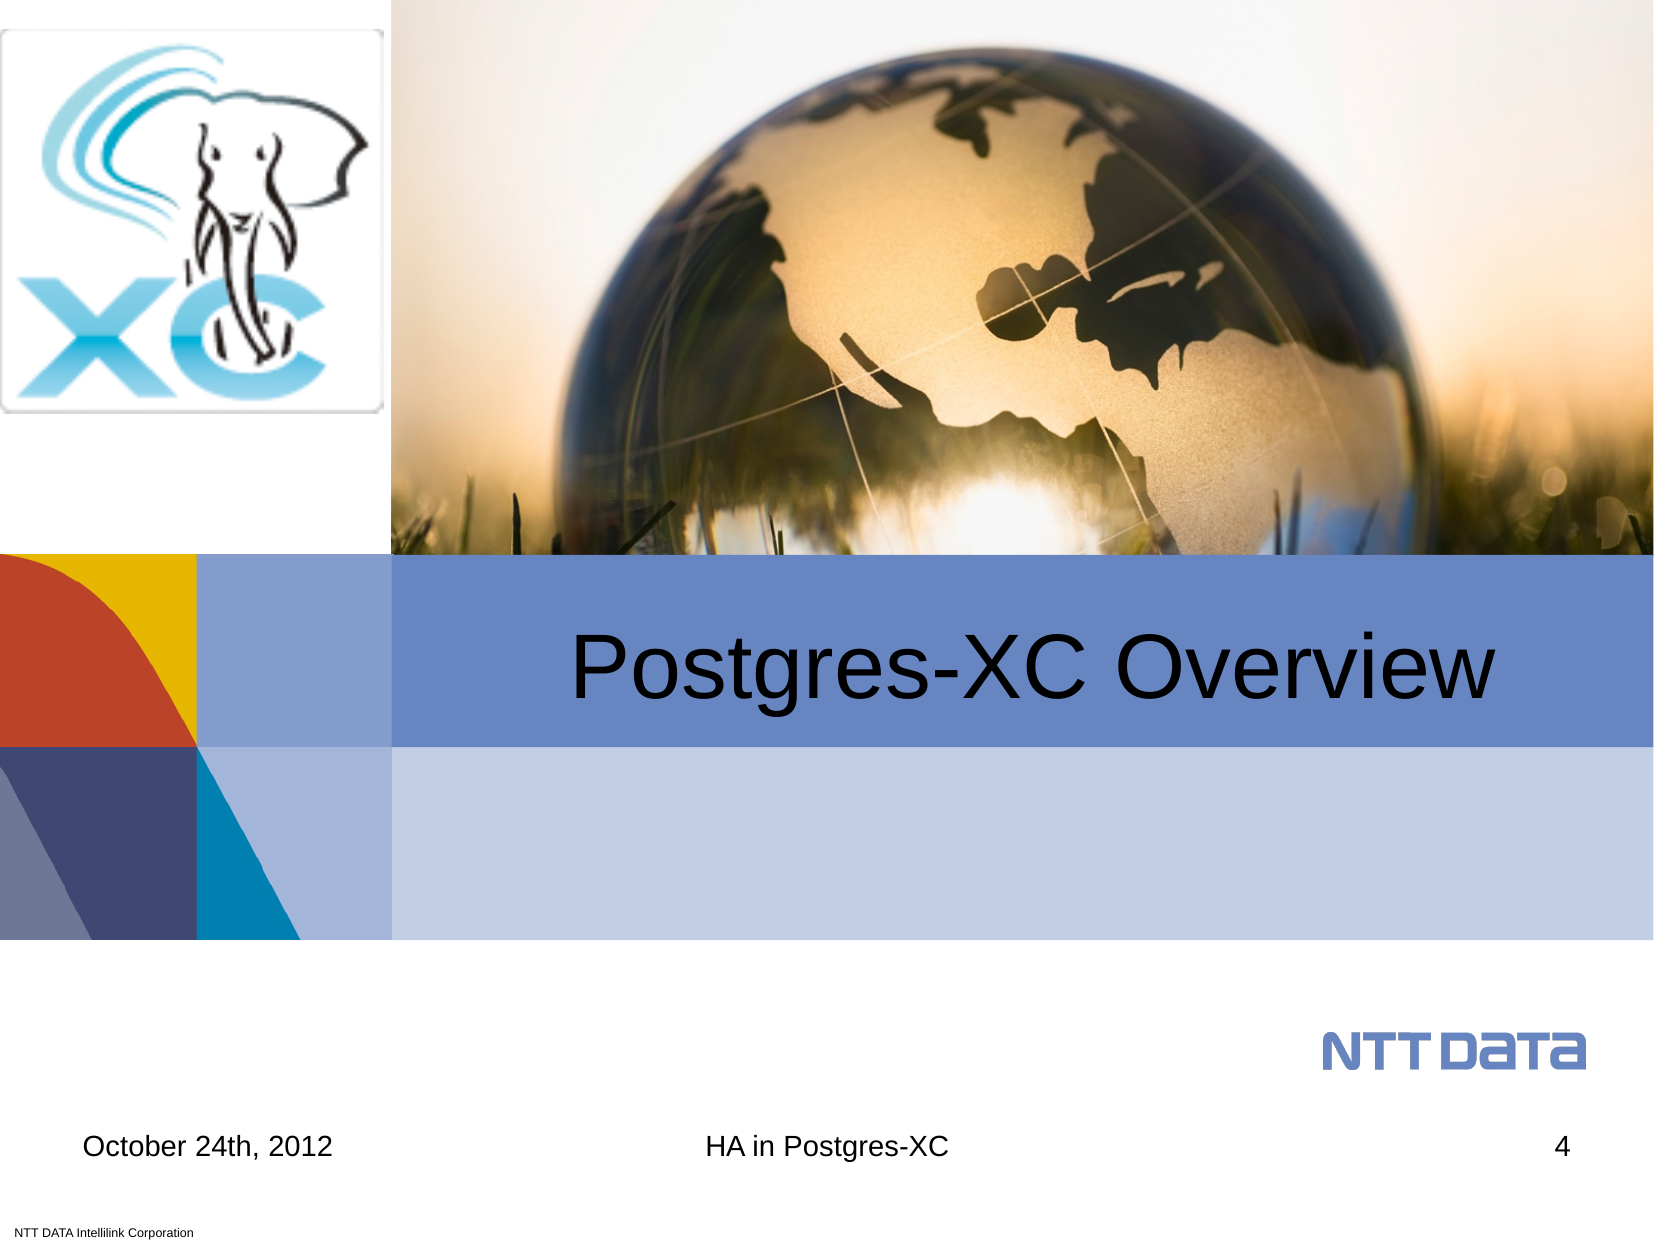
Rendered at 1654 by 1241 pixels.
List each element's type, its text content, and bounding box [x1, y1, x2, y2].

picture [0, 0, 1654, 940]
picture [1323, 1032, 1586, 1070]
picture [0, 29, 384, 414]
title Postgres-XC Overview [413, 614, 1654, 721]
